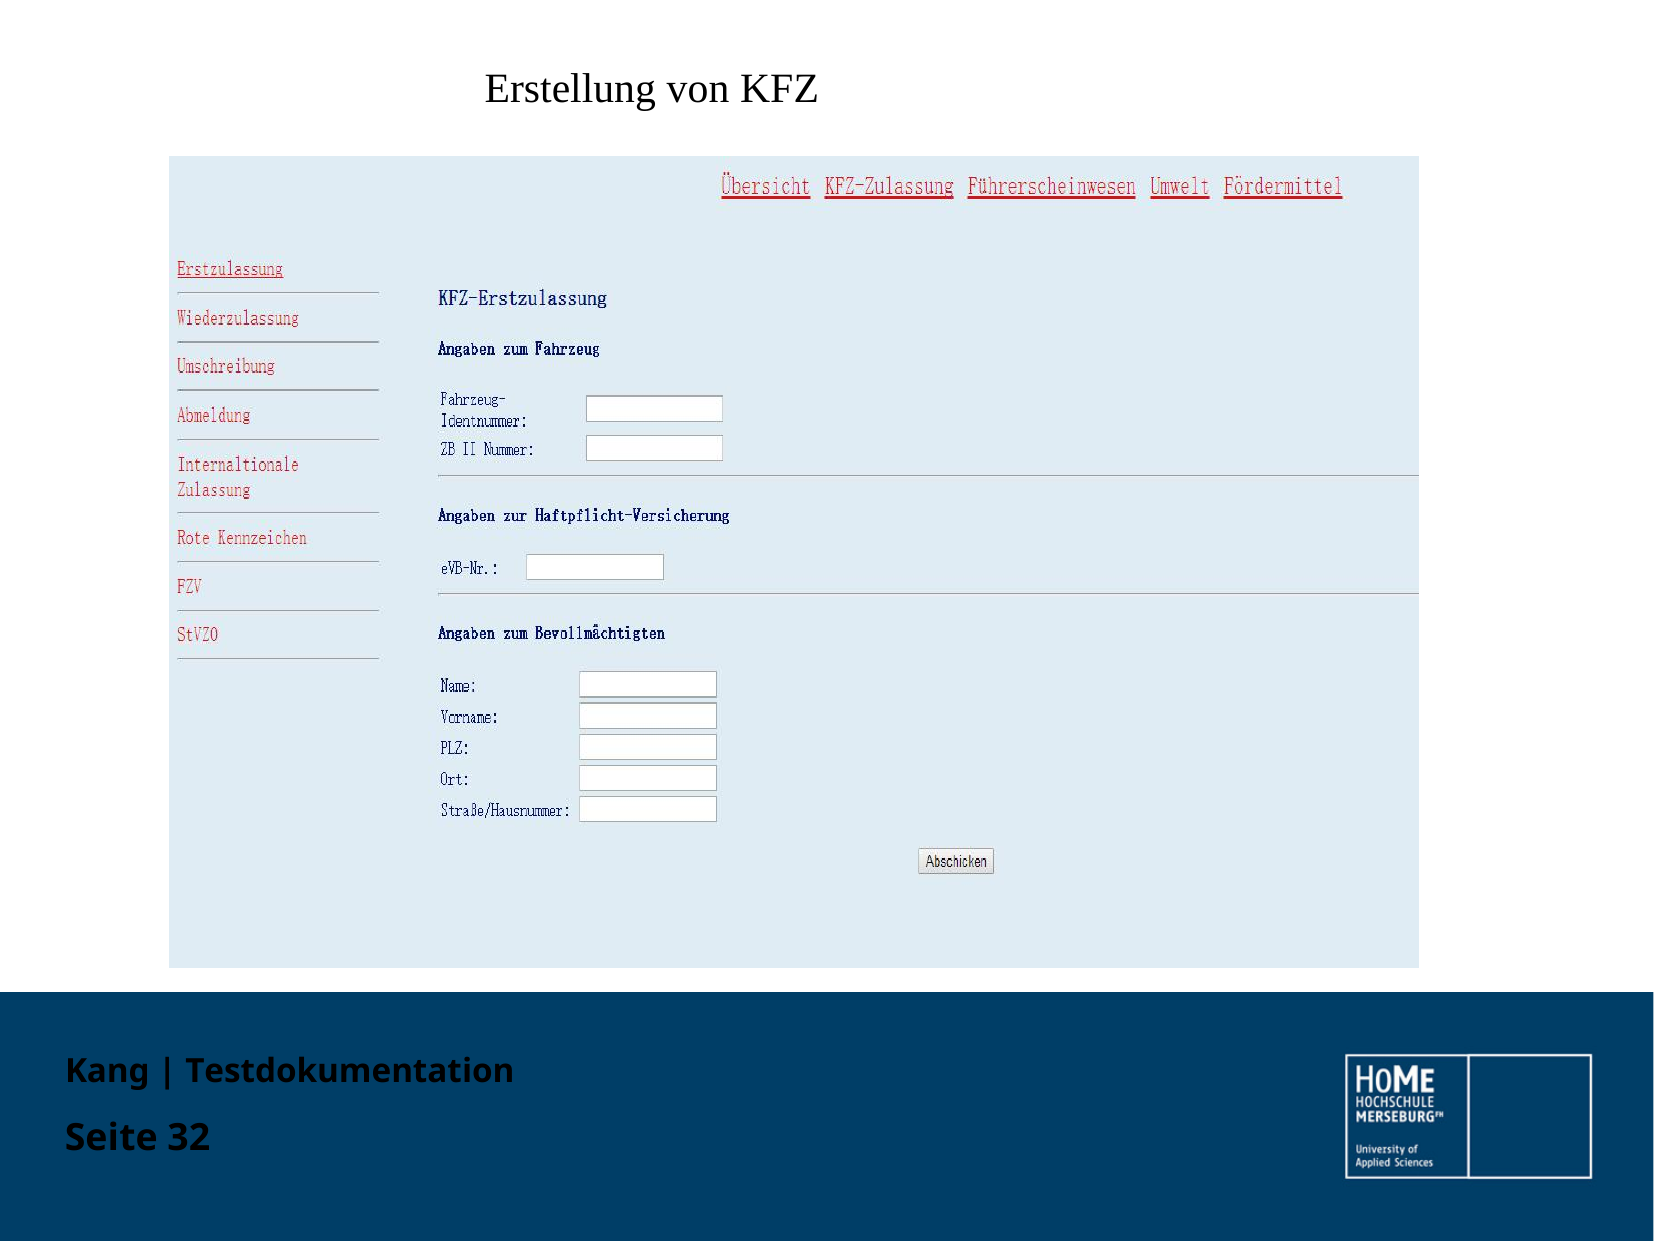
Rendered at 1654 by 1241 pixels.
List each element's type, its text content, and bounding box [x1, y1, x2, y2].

picture [169, 156, 1419, 968]
picture [0, 992, 1654, 1241]
text_box Erstellung von KFZ [469, 53, 1159, 118]
